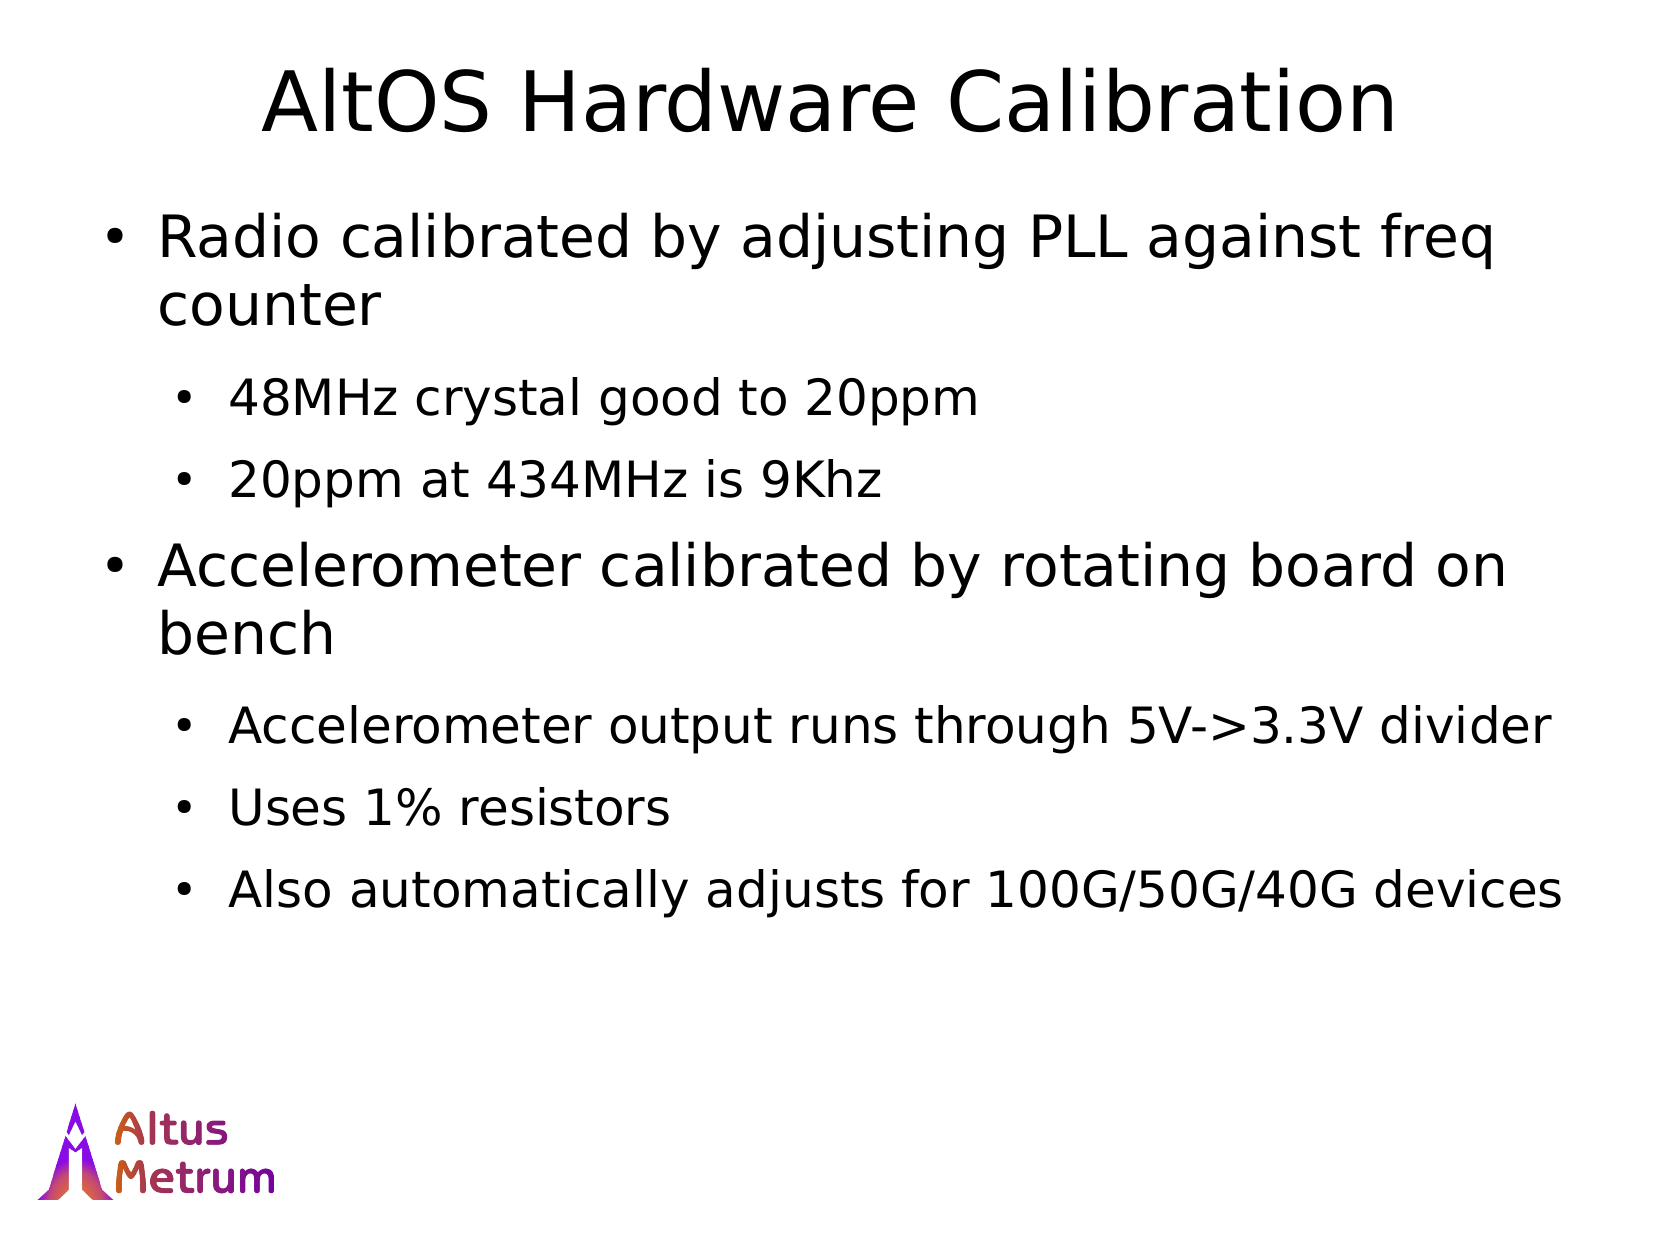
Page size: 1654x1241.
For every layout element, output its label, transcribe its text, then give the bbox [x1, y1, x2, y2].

title AltOS Hardware Calibration [86, 25, 1576, 181]
picture [37, 1103, 274, 1200]
list Radio calibrated by adjusting PLL against freq counter 48MHz crystal good to 20ppm 20ppm at 434MHz is 9Khz Accelerometer calibrated by rotating board on bench Accelerometer output runs through 5V->3.3V divider Uses 1% resistors Also automatically adjusts for 100G/50G/40G devices [86, 203, 1576, 1023]
